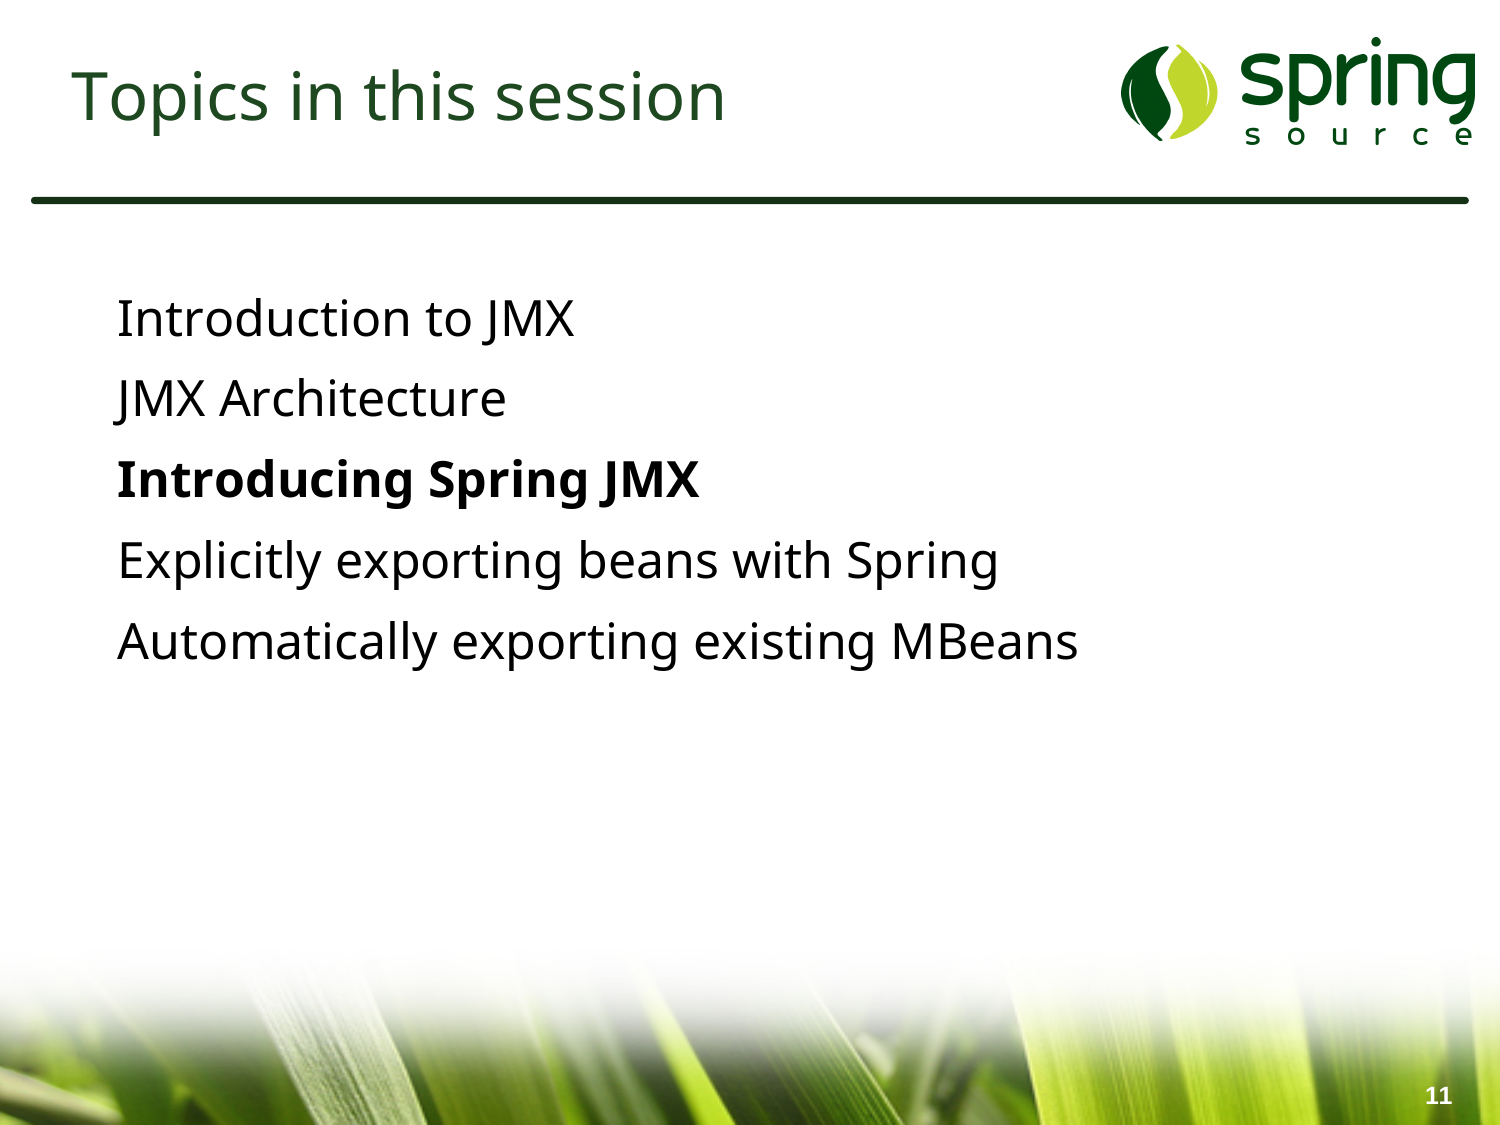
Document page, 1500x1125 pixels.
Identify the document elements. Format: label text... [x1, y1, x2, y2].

list Introduction to JMX JMX Architecture Introducing Spring JMX Explicitly exporting beans with Spring Automatically exporting existing MBeans [103, 275, 1394, 938]
title Topics in this session [56, 13, 1089, 176]
picture [0, 944, 1500, 1125]
picture [1121, 37, 1475, 145]
